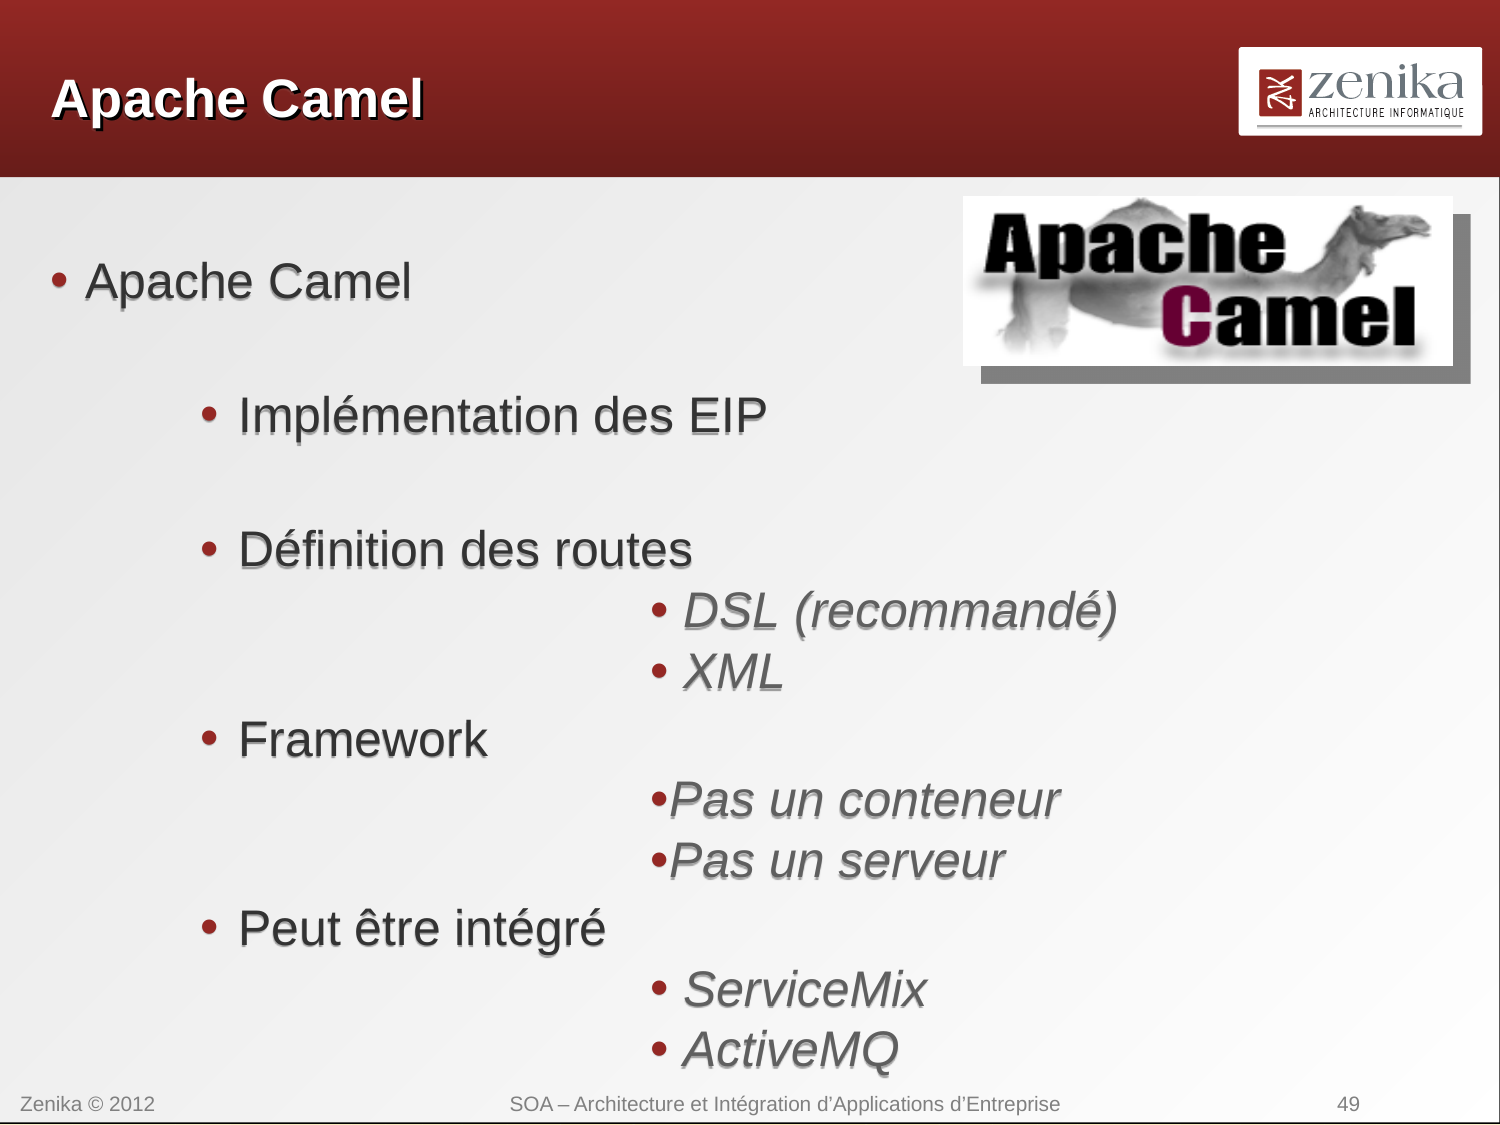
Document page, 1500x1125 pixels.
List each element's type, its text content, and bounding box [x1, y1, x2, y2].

subtitle Apache Camel Implémentation des EIP Définition des routes DSL (recommandé) XML Framework Pas un conteneur Pas un serveur Peut être intégré ServiceMix ActiveMQ [50, 249, 1477, 1081]
picture [963, 196, 1453, 366]
title Apache Camel [50, 15, 1206, 180]
